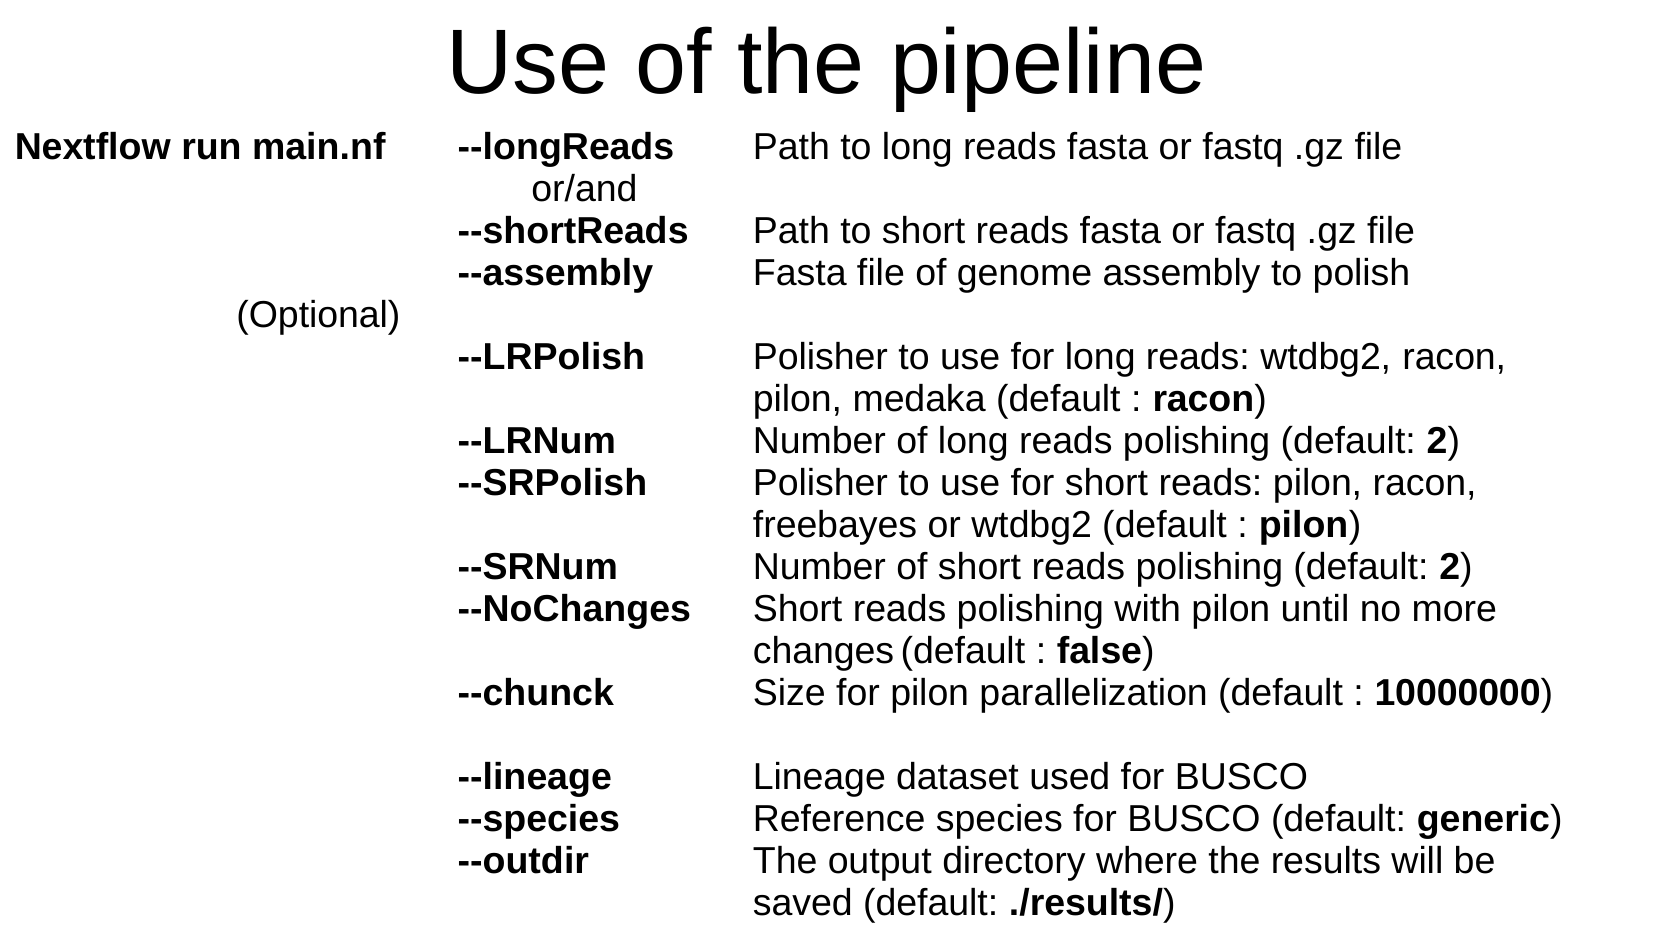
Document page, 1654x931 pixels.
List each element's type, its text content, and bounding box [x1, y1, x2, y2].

text_box Nextflow run main.nf --longReads Path to long reads fasta or fastq .gz file or/and --shortReads Path to short reads fasta or fastq .gz file --assembly Fasta file of genome assembly to polish (Optional) --LRPolish Polisher to use for long reads: wtdbg2, racon, pilon, medaka (default : racon) --LRNum Number of long reads polishing (default: 2) --SRPolish Polisher to use for short reads: pilon, racon, freebayes or wtdbg2 (default : pilon) --SRNum Number of short reads polishing (default: 2) --NoChanges Short reads polishing with pilon until no more changes (default : false) --chunck Size for pilon parallelization (default : 10000000) --lineage Lineage dataset used for BUSCO --species Reference species for BUSCO (default: generic) --outdir The output directory where the results will be saved (default: ./results/) [0, 118, 1654, 931]
title Use of the pipeline [82, 0, 1571, 118]
